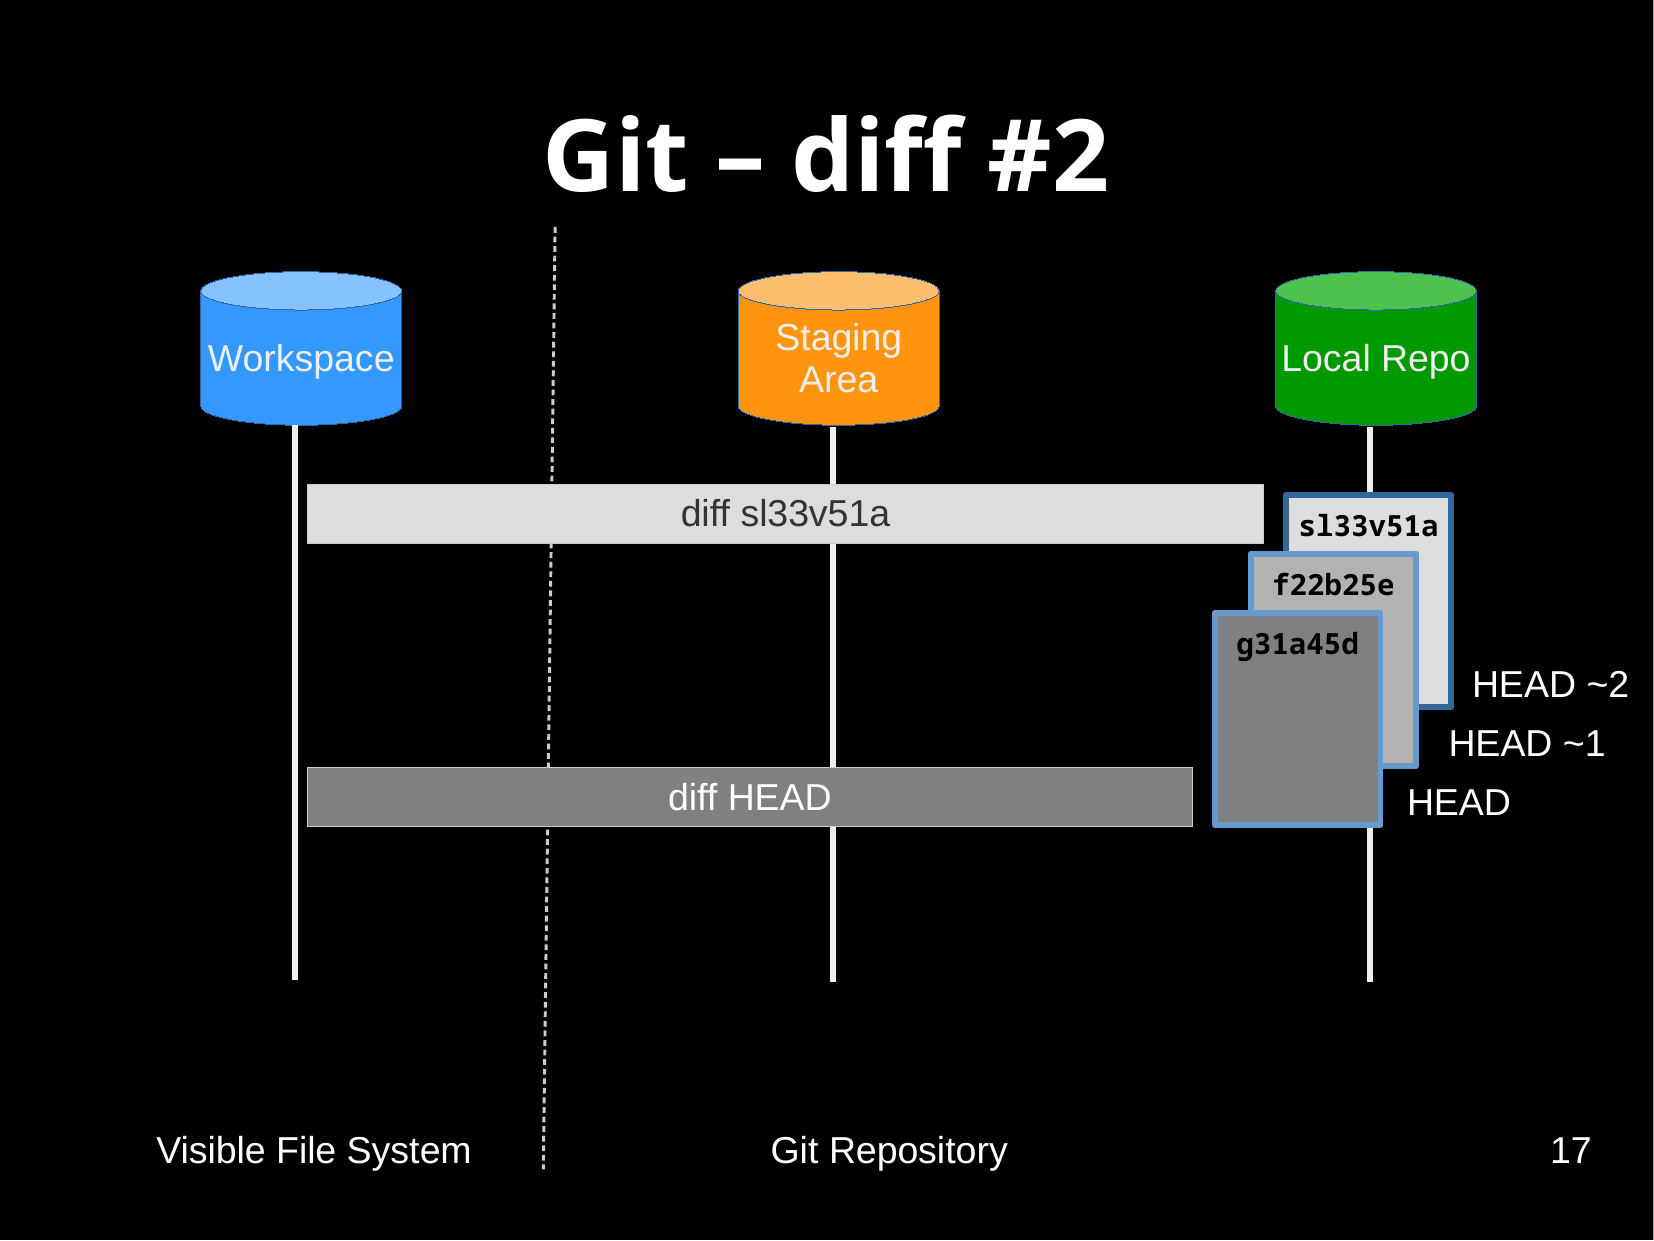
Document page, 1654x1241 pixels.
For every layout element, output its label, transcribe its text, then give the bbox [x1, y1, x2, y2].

text_box g31a45d [1215, 612, 1381, 826]
text_box Visible File System [141, 1122, 487, 1179]
text_box HEAD ~2 [1457, 656, 1645, 714]
text_box diff HEAD [307, 767, 1193, 827]
text_box Workspace [200, 292, 402, 426]
text_box diff sl33v51a [307, 484, 1264, 544]
text_box HEAD [1392, 774, 1526, 832]
text_box f22b25e [1250, 553, 1416, 767]
title Git – diff #2 [82, 49, 1571, 257]
text_box 17 [1535, 1122, 1607, 1179]
text_box Local Repo [1275, 293, 1477, 426]
text_box sl33v51a [1285, 494, 1452, 708]
text_box HEAD ~1 [1433, 715, 1621, 773]
text_box Git Repository [755, 1122, 1023, 1179]
text_box Staging Area [738, 292, 940, 426]
